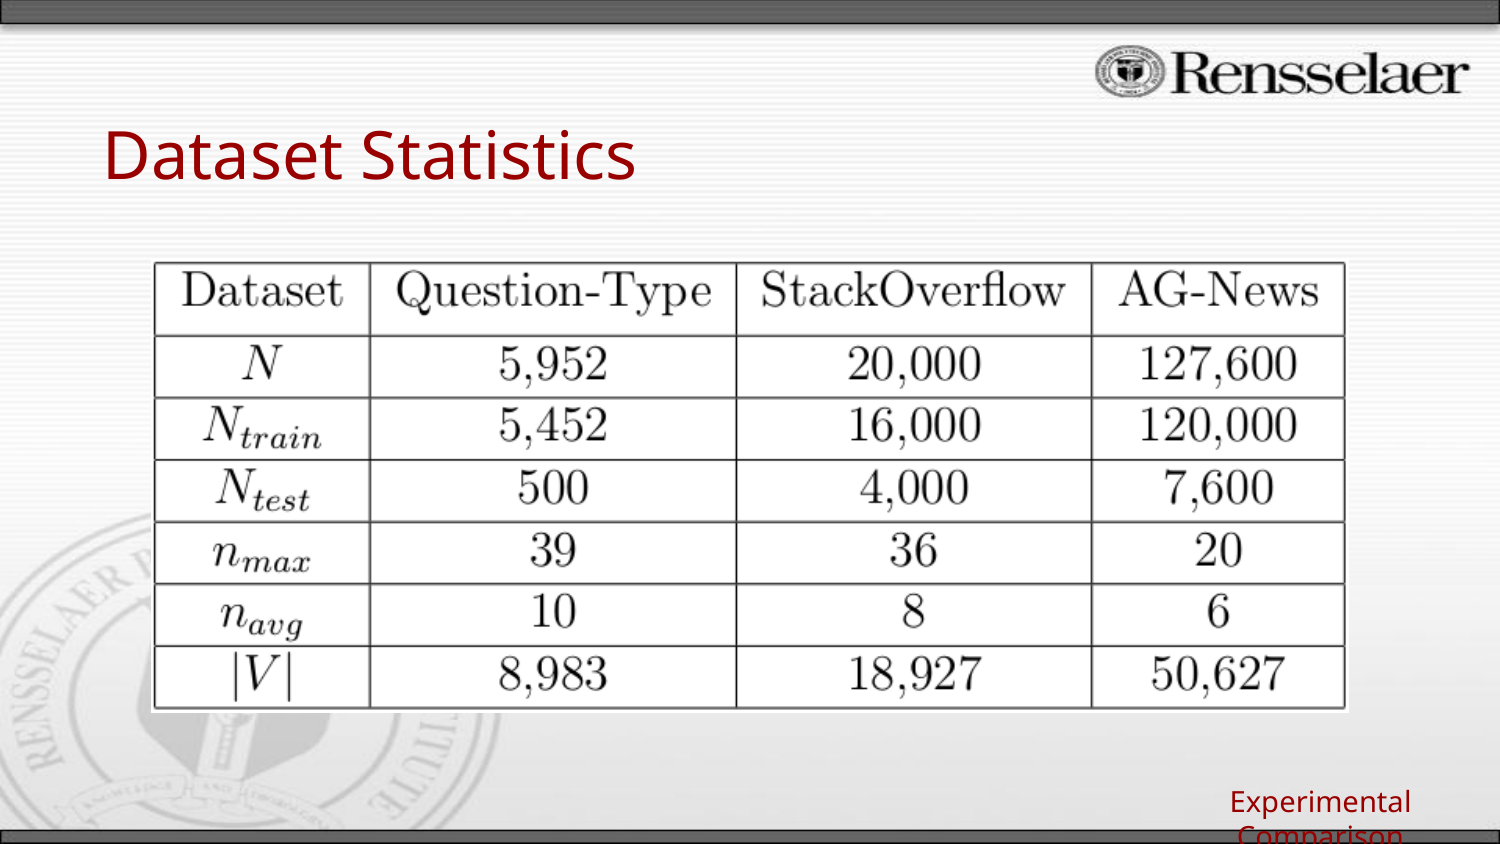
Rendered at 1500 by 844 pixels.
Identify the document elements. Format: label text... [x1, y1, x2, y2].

picture [0, 0, 1500, 844]
title Dataset Statistics [87, 102, 1413, 203]
picture [1305, 833, 1314, 844]
picture [1372, 833, 1381, 844]
picture [1390, 833, 1398, 844]
text_box Experimental Comparison [1141, 768, 1500, 816]
picture [1259, 833, 1268, 844]
picture [1288, 833, 1295, 844]
picture [1278, 833, 1285, 844]
